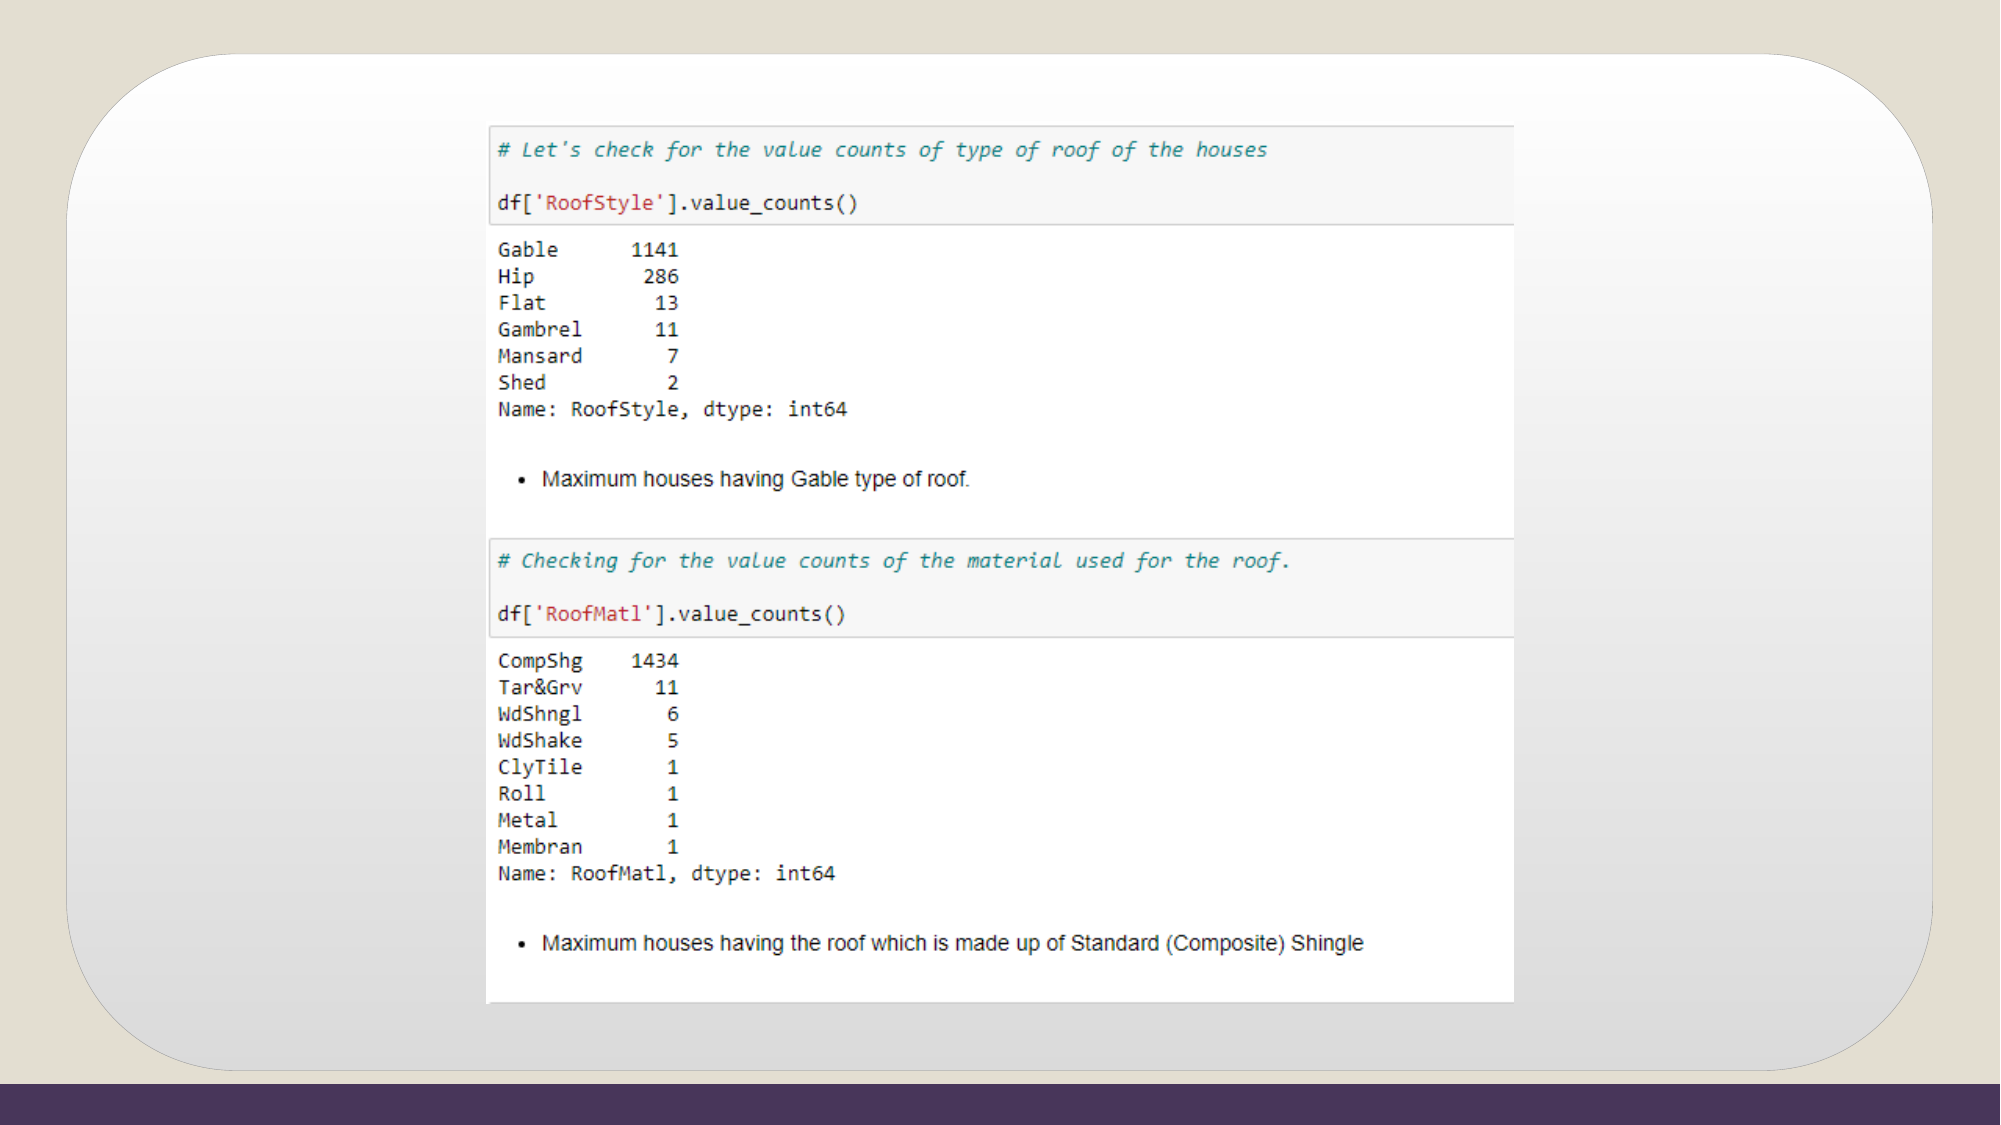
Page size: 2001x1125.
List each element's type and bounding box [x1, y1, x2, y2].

text_box [0, 1084, 2000, 1125]
picture [486, 121, 1514, 1004]
